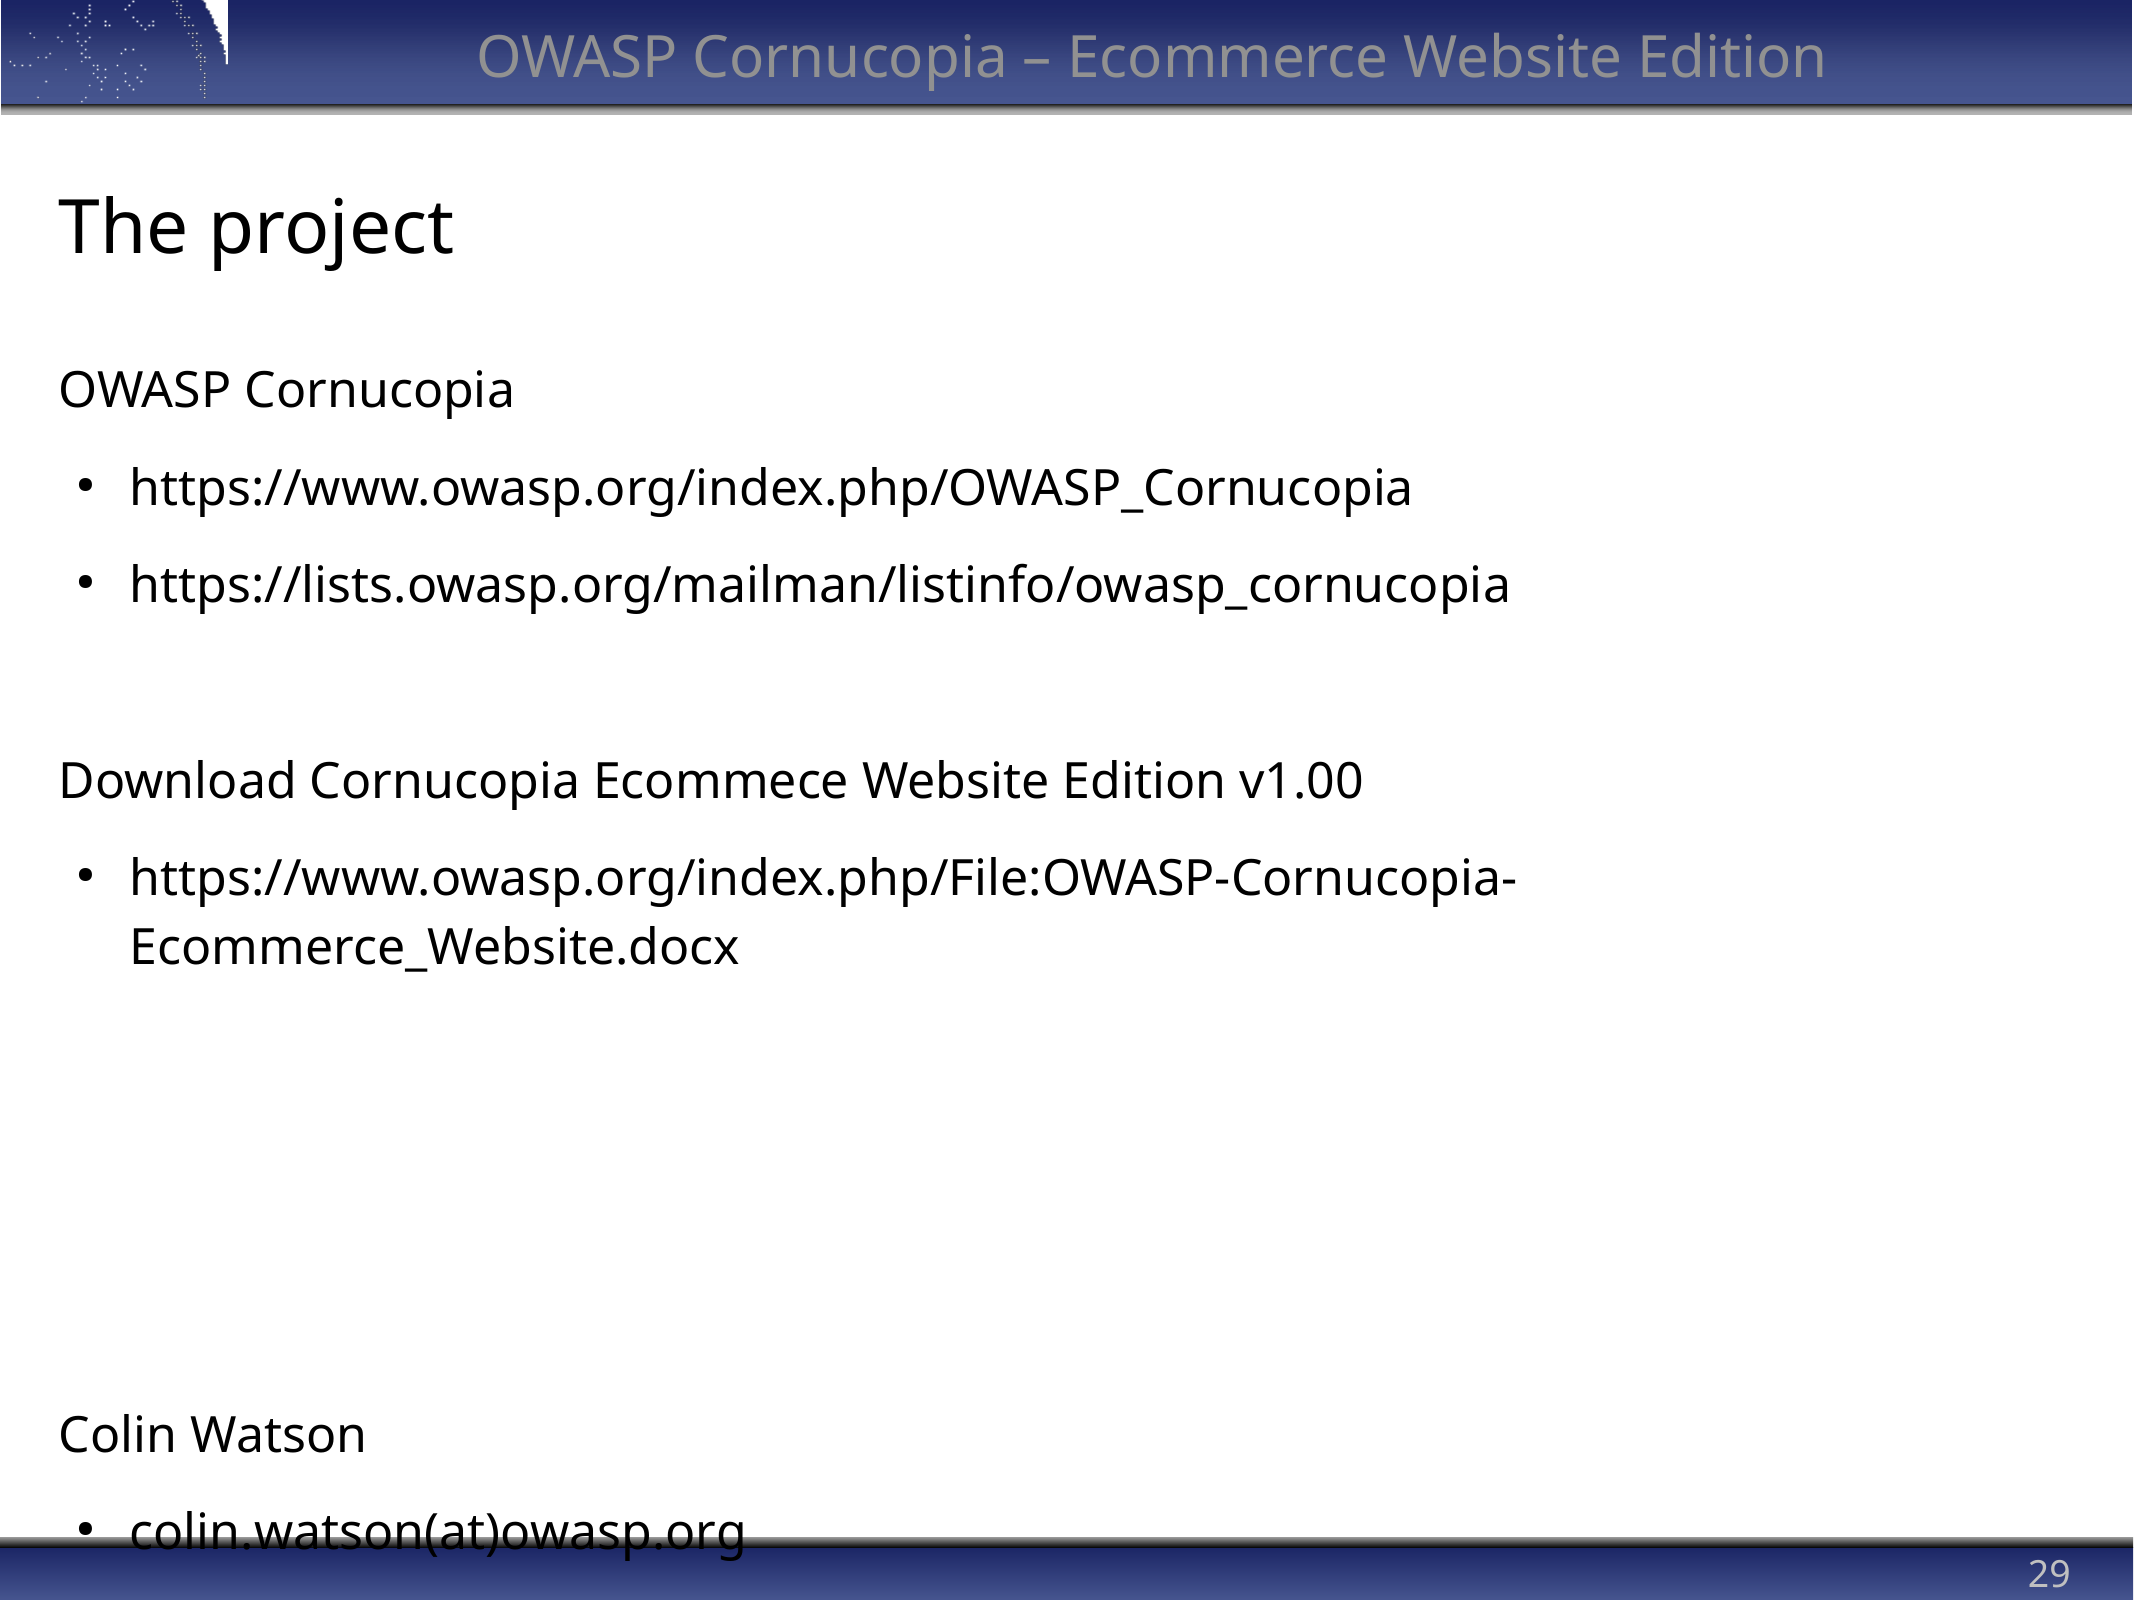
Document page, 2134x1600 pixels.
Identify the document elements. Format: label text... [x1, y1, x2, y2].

title The project [58, 124, 2126, 325]
list OWASP Cornucopia https://www.owasp.org/index.php/OWASP_Cornucopia https://lists.owasp.org/mailman/listinfo/owasp_cornucopia Download Cornucopia Ecommece Website Edition v1.00 https://www.owasp.org/index.php/File:OWASP-Cornucopia-Ecommerce_Website.docx Colin Watson colin.watson(at)owasp.org [58, 354, 2067, 1536]
